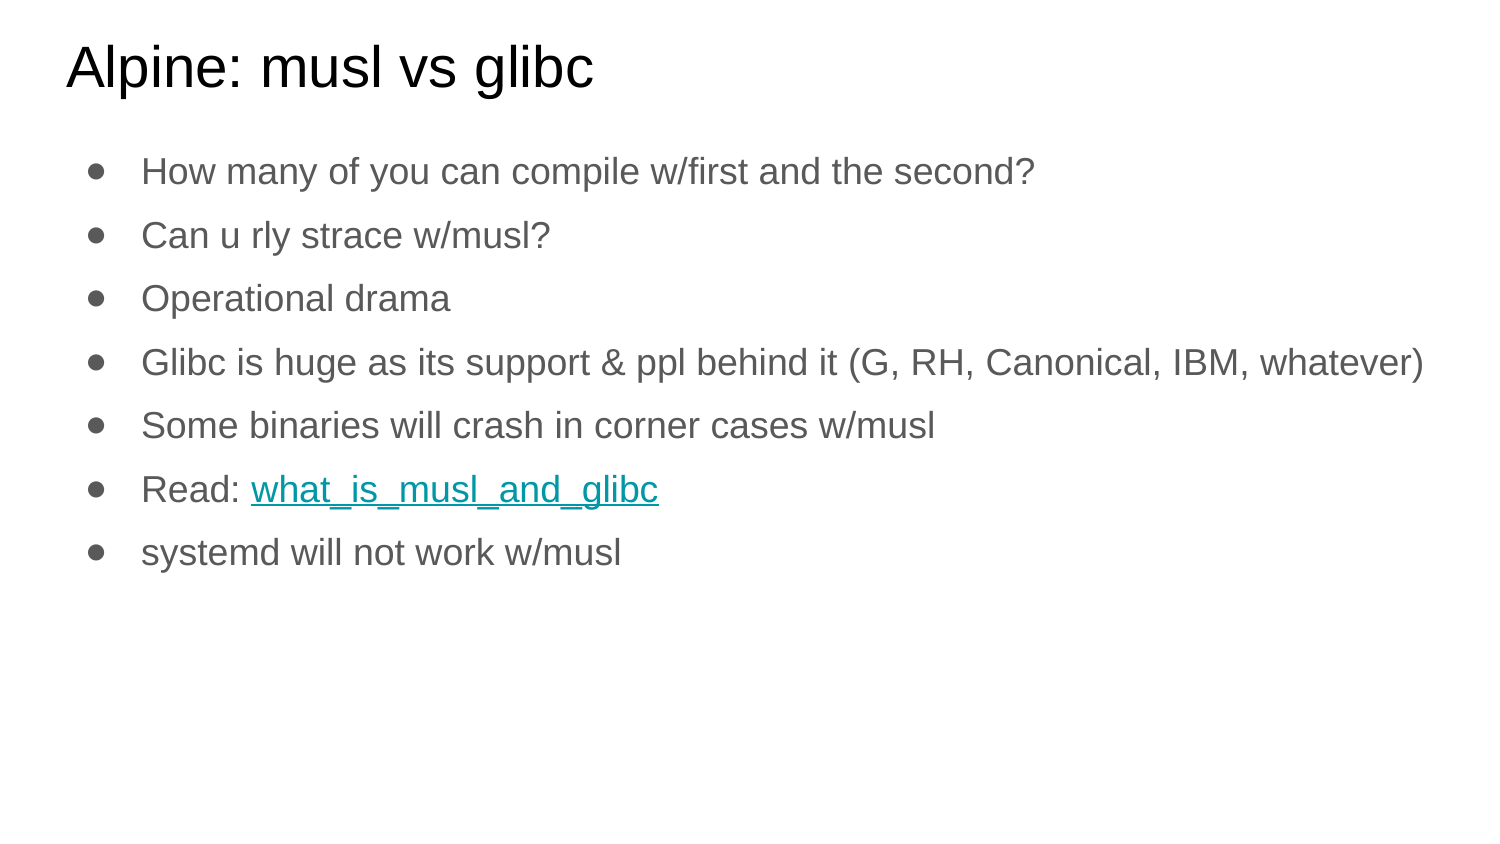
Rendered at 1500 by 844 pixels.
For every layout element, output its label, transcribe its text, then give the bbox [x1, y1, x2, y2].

title Alpine: musl vs glibc [51, 13, 1449, 108]
list How many of you can compile w/first and the second? Can u rly strace w/musl? Operational drama Glibc is huge as its support & ppl behind it (G, RH, Canonical, IBM, whatever) Some binaries will crash in corner cases w/musl Read: what_is_musl_and_glibc systemd will not work w/musl [51, 125, 1449, 686]
